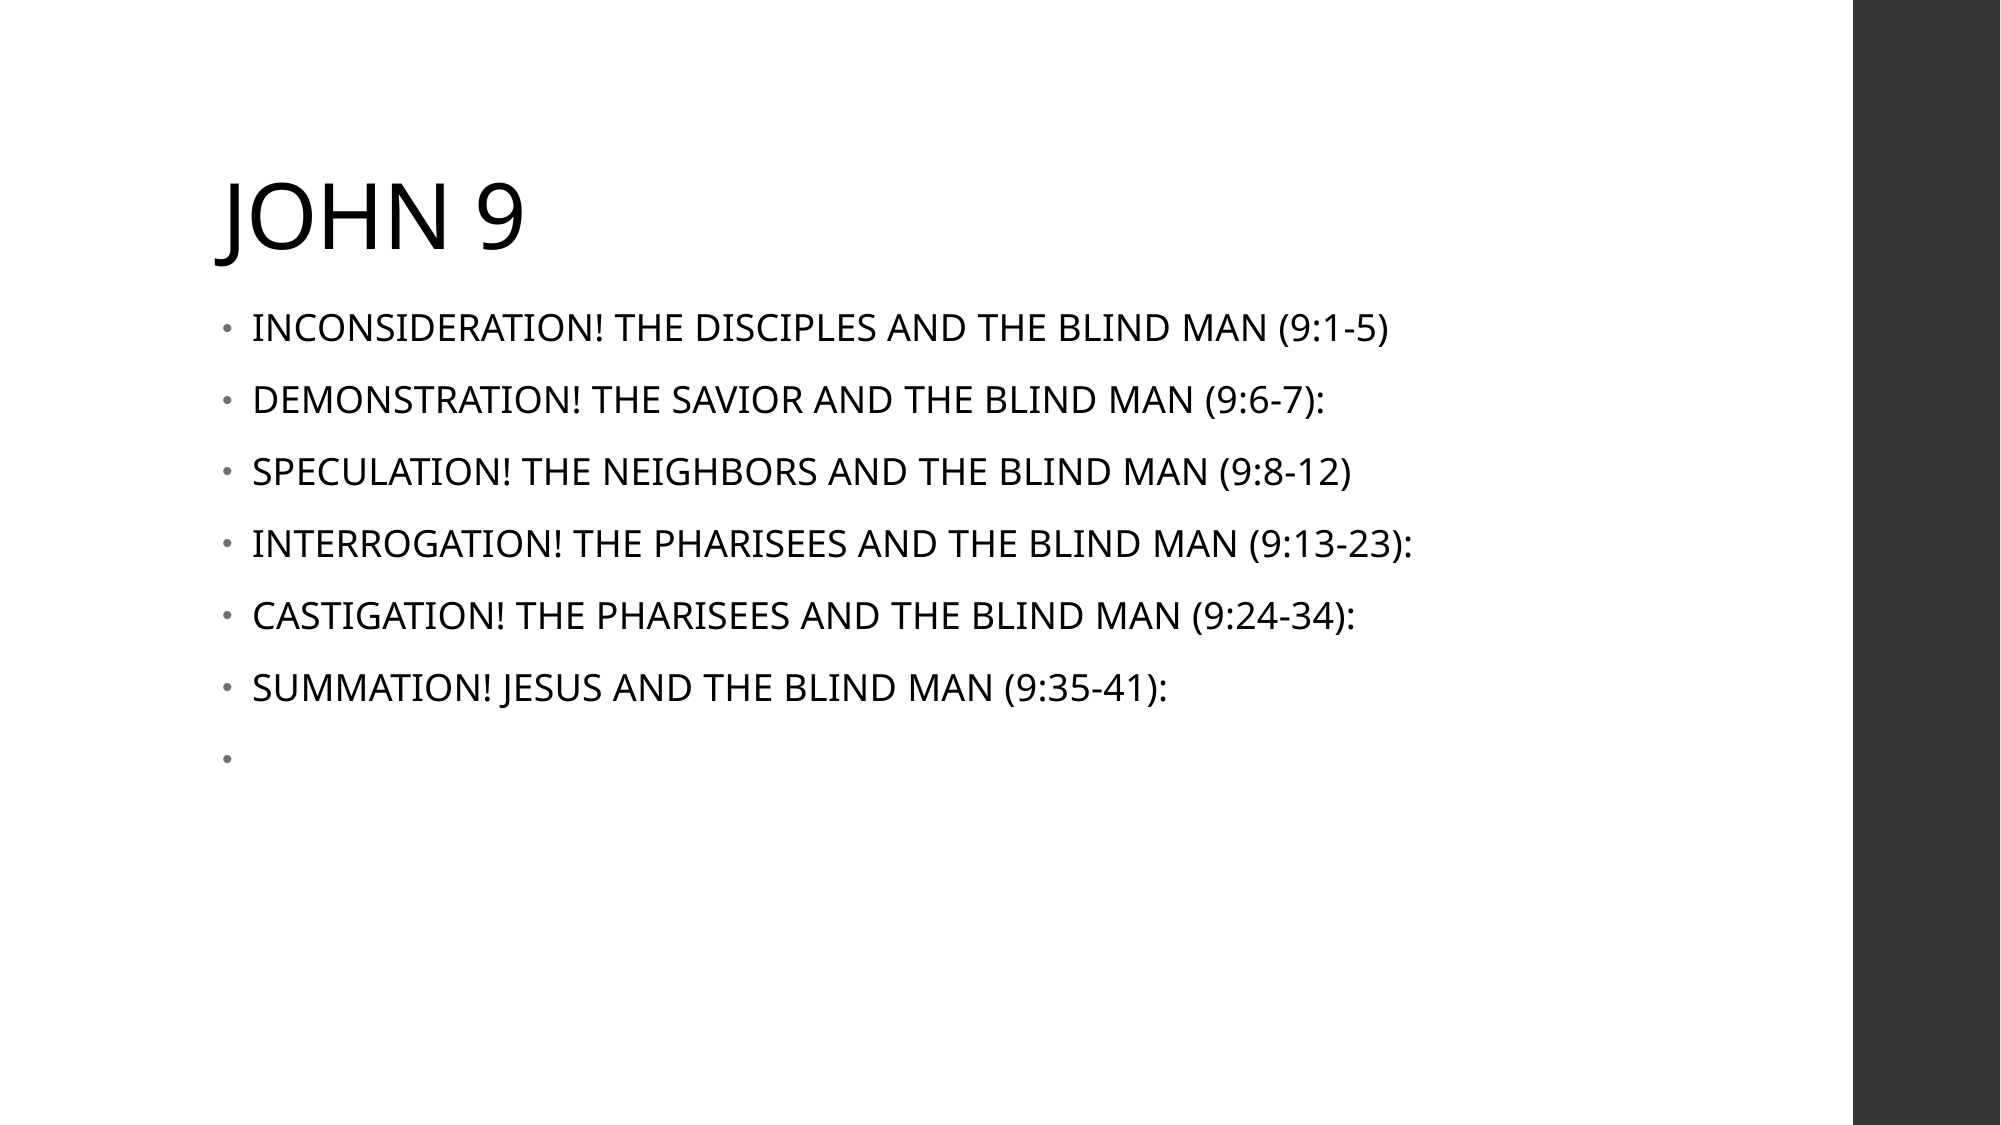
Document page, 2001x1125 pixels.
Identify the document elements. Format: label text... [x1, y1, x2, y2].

list INCONSIDERATION! THE DISCIPLES AND THE BLIND MAN (9:1-5) DEMONSTRATION! THE SAVIOR AND THE BLIND MAN (9:6-7): SPECULATION! THE NEIGHBORS AND THE BLIND MAN (9:8-12) INTERROGATION! THE PHARISEES AND THE BLIND MAN (9:13-23): CASTIGATION! THE PHARISEES AND THE BLIND MAN (9:24-34): SUMMATION! JESUS AND THE BLIND MAN (9:35-41): [206, 299, 1617, 1014]
title JOHN 9 [206, 60, 1797, 278]
